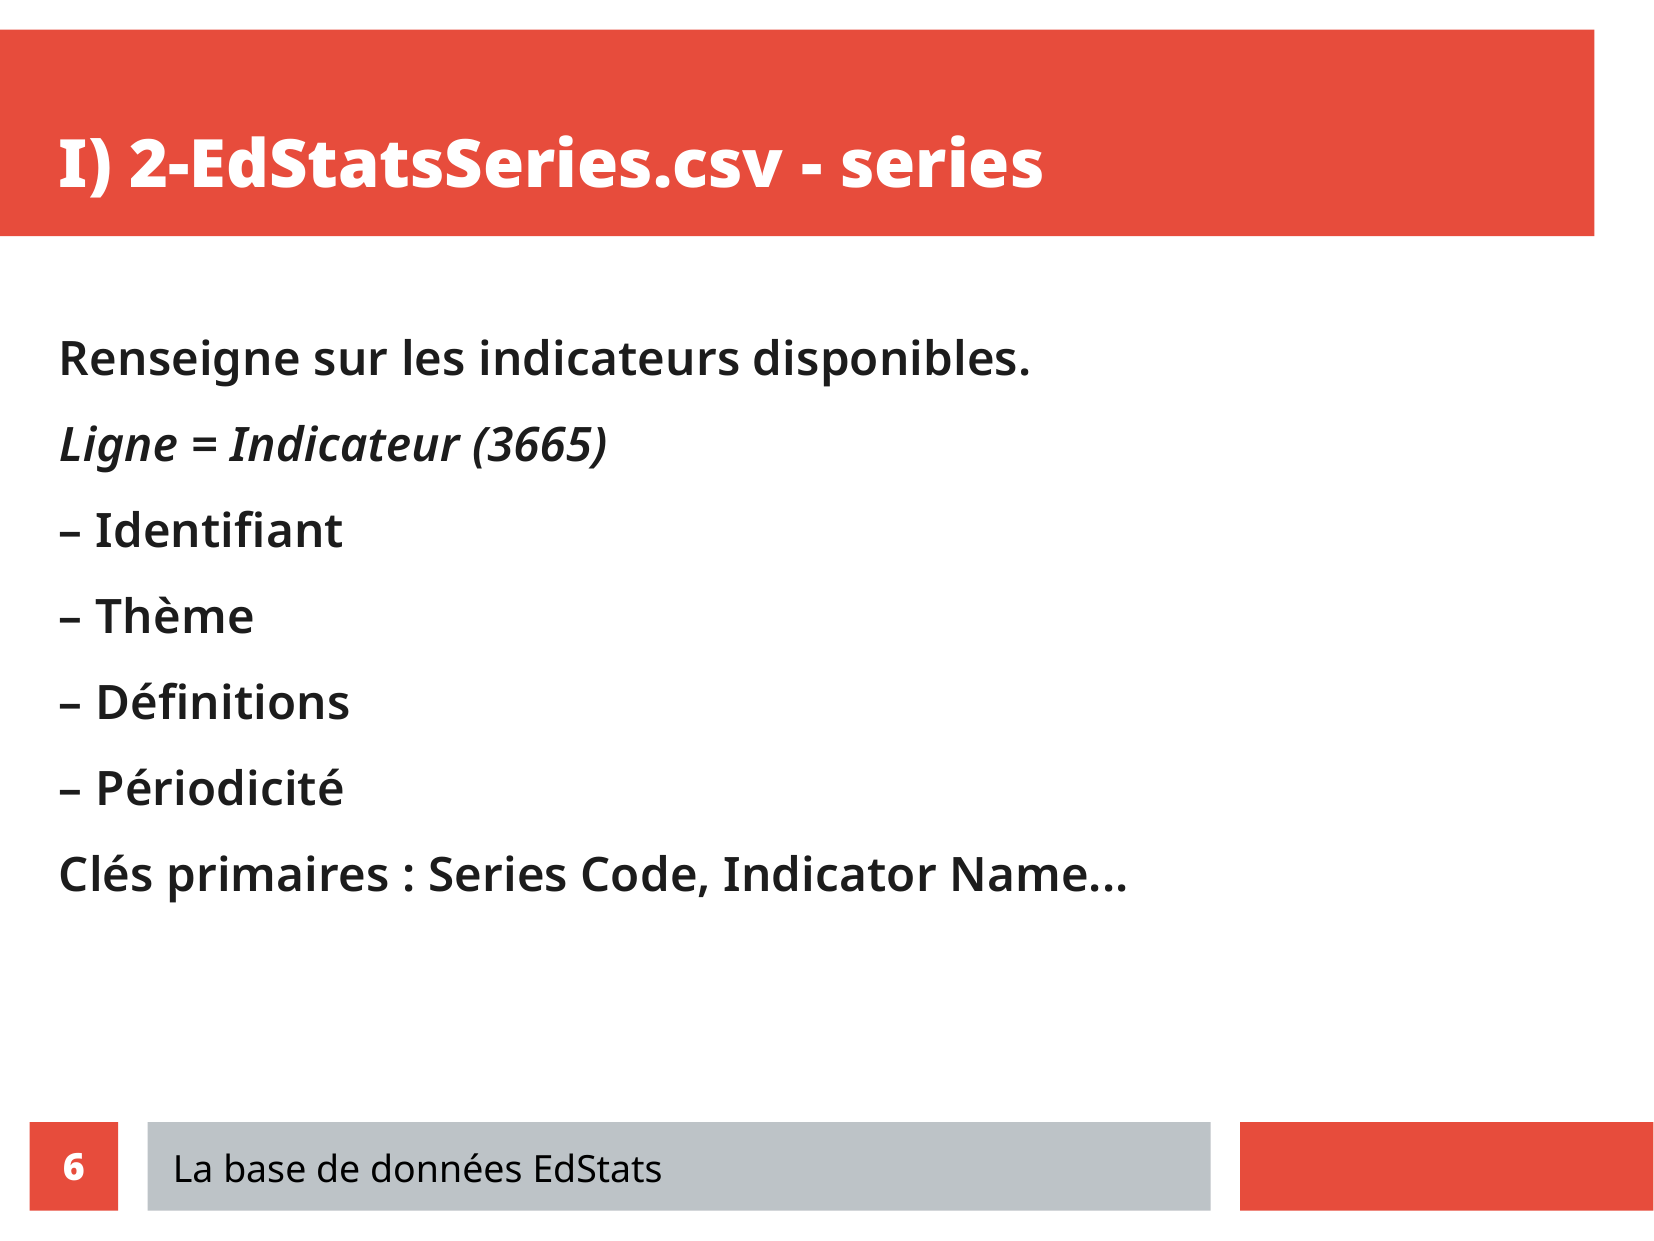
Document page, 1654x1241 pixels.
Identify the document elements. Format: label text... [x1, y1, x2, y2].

list Renseigne sur les indicateurs disponibles. Ligne = Indicateur (3665) – Identifiant – Thème – Définitions – Périodicité Clés primaires : Series Code, Indicator Name... [59, 324, 1565, 910]
title I) 2-EdStatsSeries.csv - series [59, 59, 1595, 207]
text_box La base de données EdStats [158, 1134, 719, 1194]
